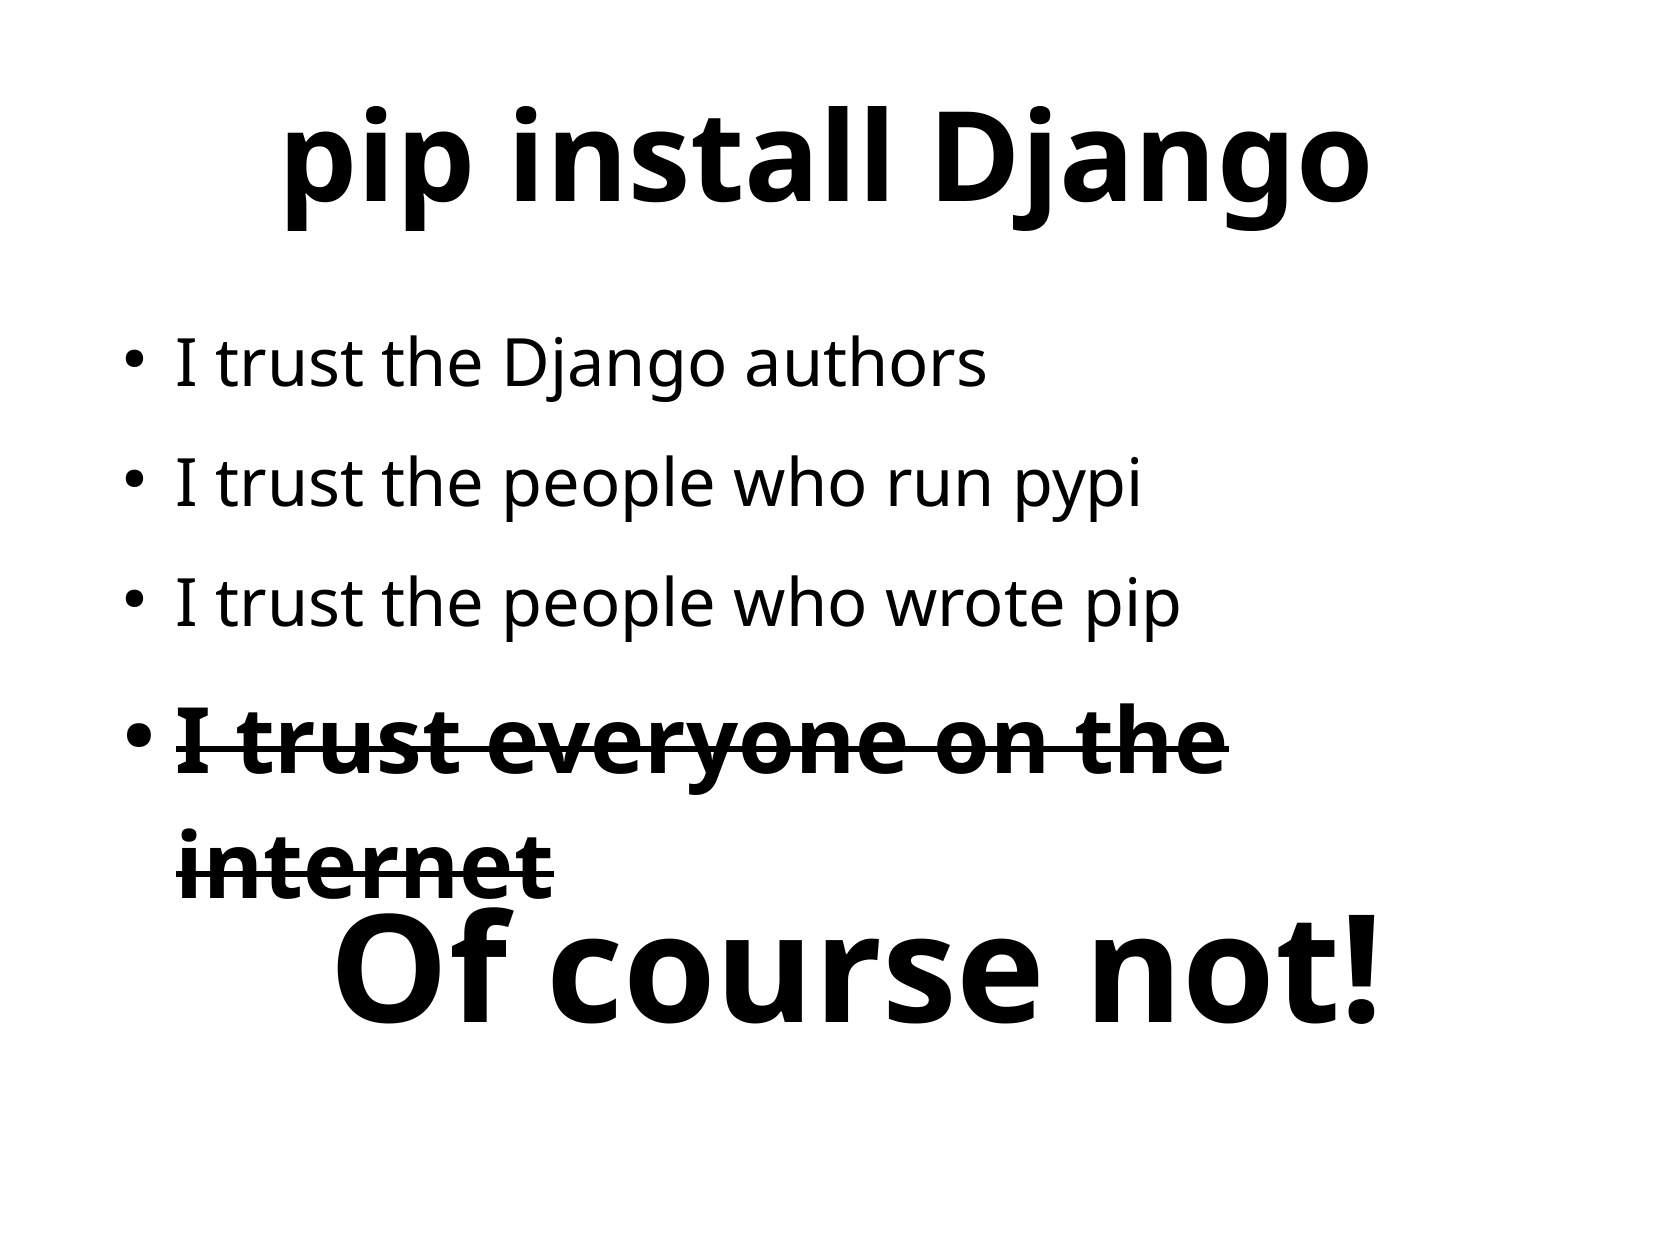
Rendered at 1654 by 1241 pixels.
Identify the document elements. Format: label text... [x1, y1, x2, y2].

title pip install Django [82, 49, 1571, 257]
list I trust the Django authors I trust the people who run pypi I trust the people who wrote pip I trust everyone on the internet [105, 315, 1621, 1134]
text_box Of course not! [315, 855, 1411, 1045]
